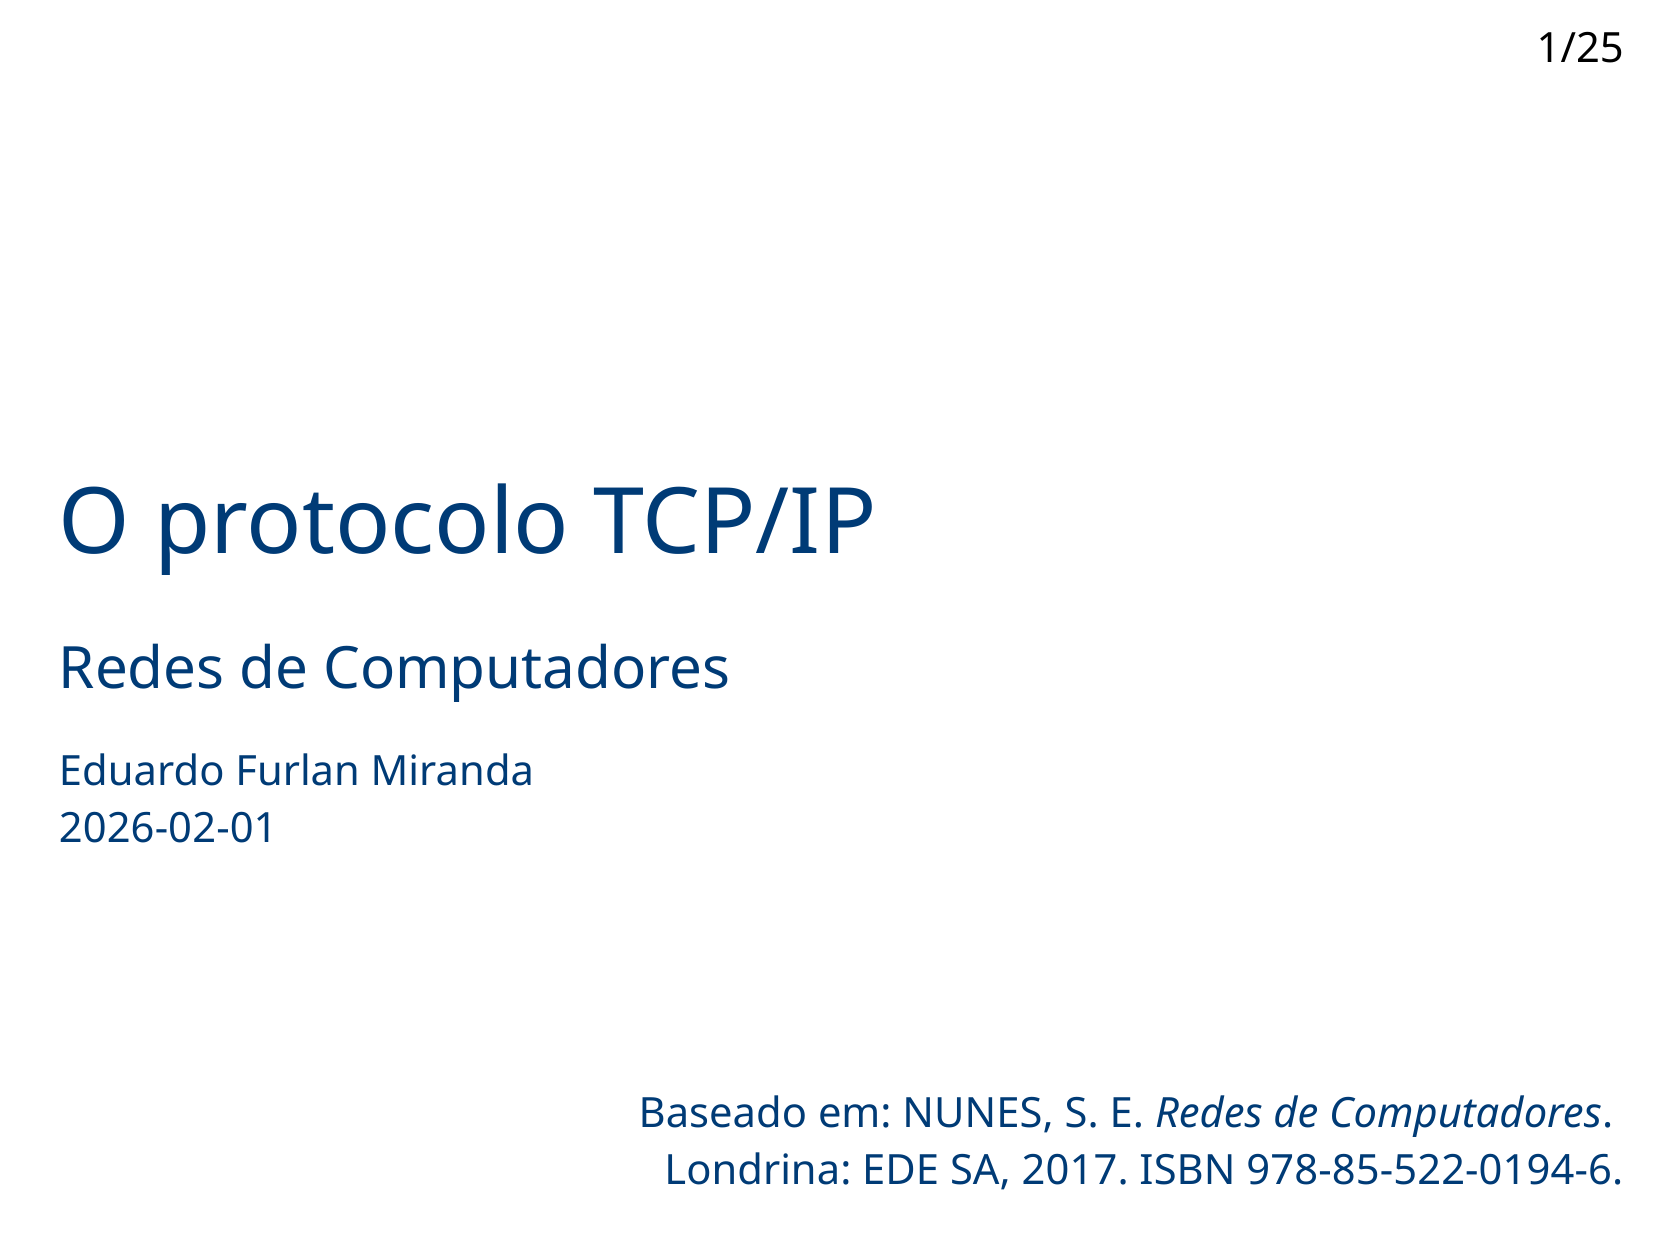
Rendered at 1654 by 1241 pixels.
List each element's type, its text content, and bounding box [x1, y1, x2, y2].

list Redes de Computadores Eduardo Furlan Miranda 2026-02-01 Baseado em: NUNES, S. E. Redes de Computadores. Londrina: EDE SA, 2017. ISBN 978-85-522-0194-6. [59, 625, 1625, 1217]
title O protocolo TCP/IP [59, 330, 1625, 581]
